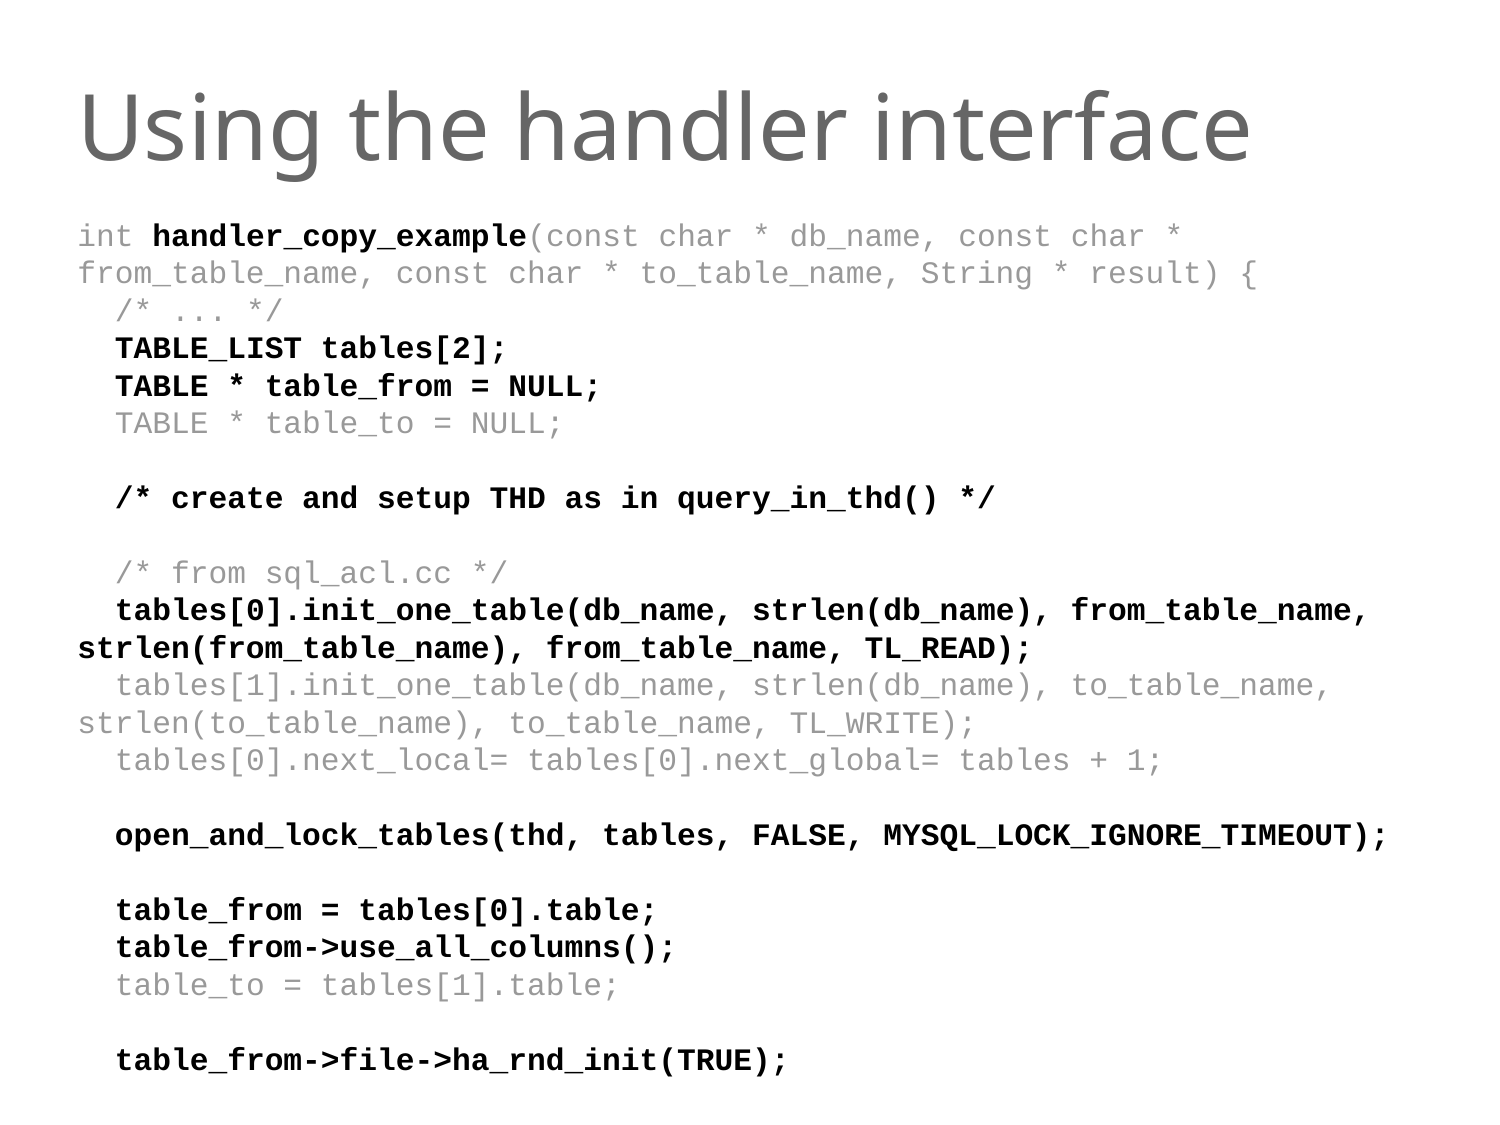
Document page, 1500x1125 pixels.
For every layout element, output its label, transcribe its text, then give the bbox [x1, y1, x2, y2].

title Using the handler interface [62, 0, 1438, 207]
text_box int handler_copy_example(const char * db_name, const char * from_table_name, const char * to_table_name, String * result) { /* ... */ TABLE_LIST tables[2]; TABLE * table_from = NULL; TABLE * table_to = NULL; /* create and setup THD as in query_in_thd() */ /* from sql_acl.cc */ tables[0].init_one_table(db_name, strlen(db_name), from_table_name, strlen(from_table_name), from_table_name, TL_READ); tables[1].init_one_table(db_name, strlen(db_name), to_table_name, strlen(to_table_name), to_table_name, TL_WRITE); tables[0].next_local= tables[0].next_global= tables + 1; open_and_lock_tables(thd, tables, FALSE, MYSQL_LOCK_IGNORE_TIMEOUT); table_from = tables[0].table; table_from->use_all_columns(); table_to = tables[1].table; table_from->file->ha_rnd_init(TRUE); [62, 207, 1438, 1084]
